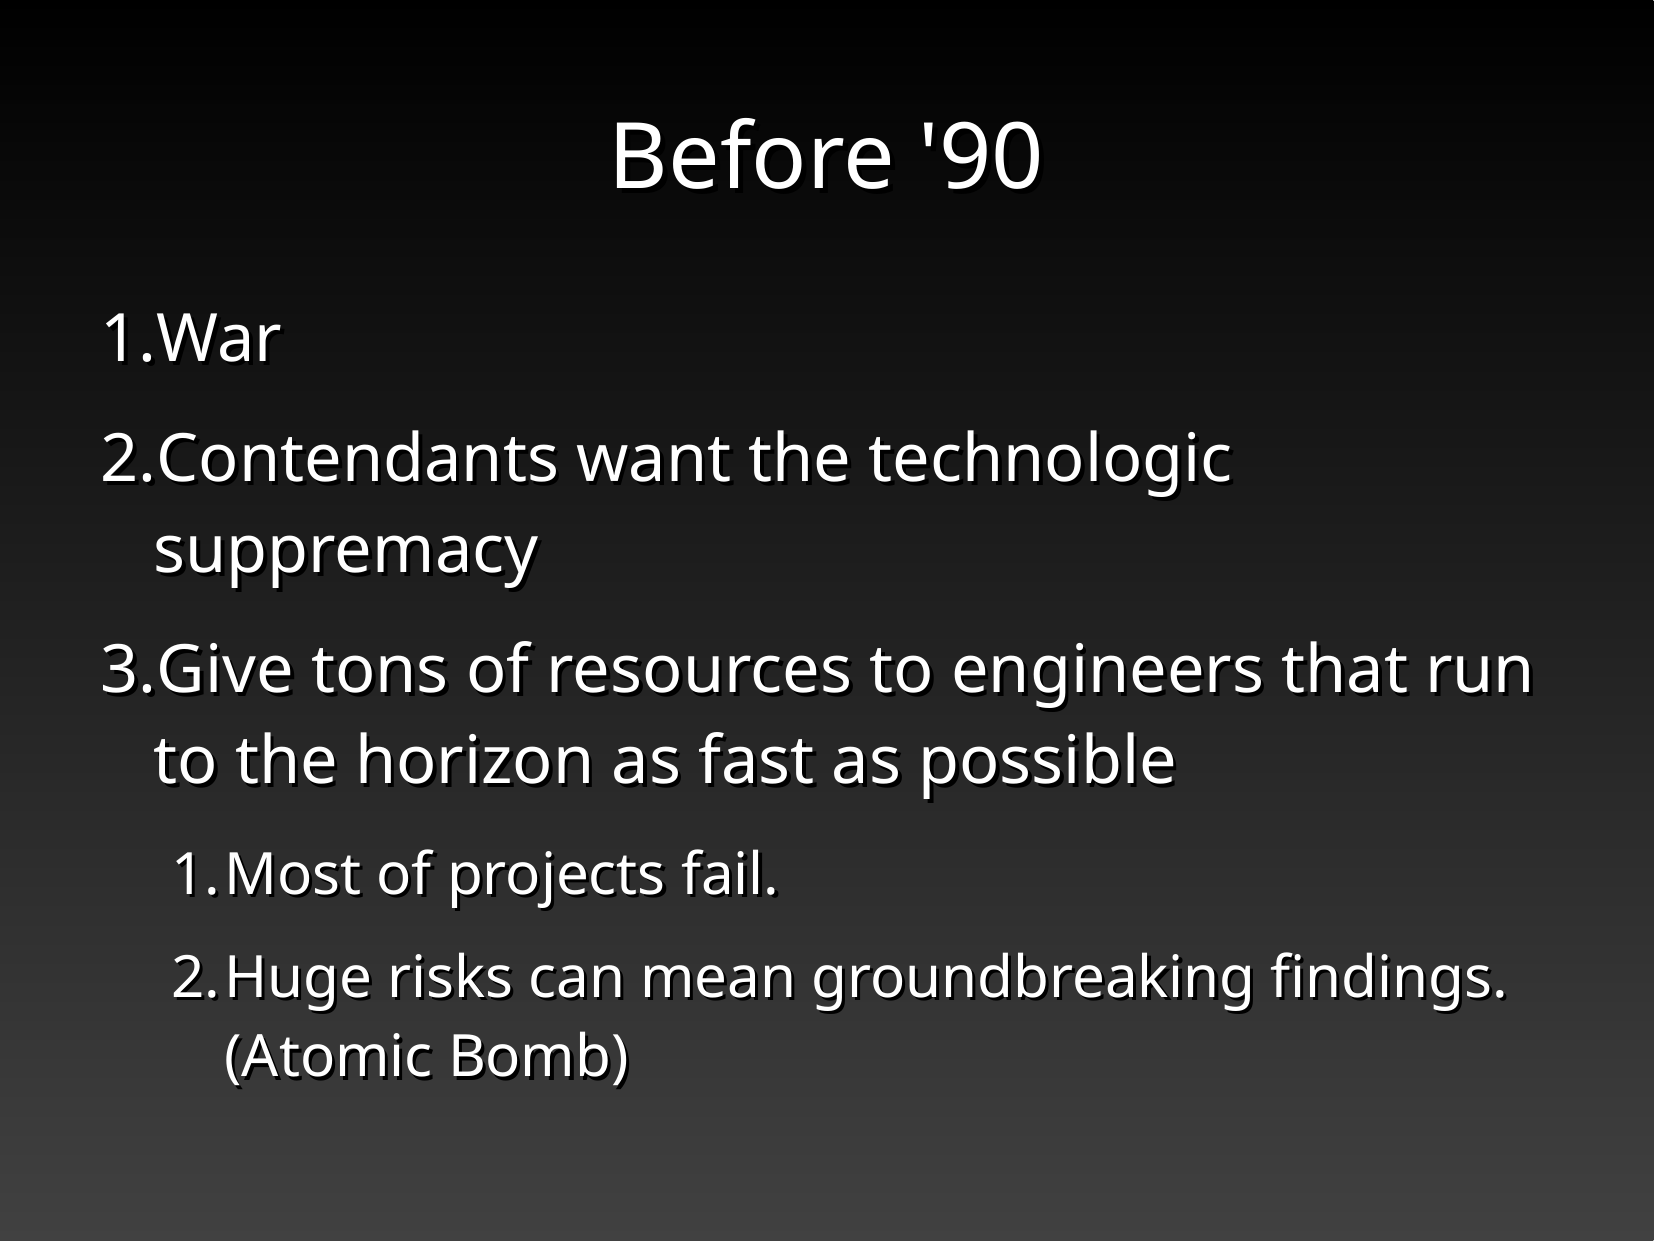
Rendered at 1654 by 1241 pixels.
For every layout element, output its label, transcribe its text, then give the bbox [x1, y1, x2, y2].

title Before '90 [82, 49, 1571, 257]
list War Contendants want the technologic suppremacy Give tons of resources to engineers that run to the horizon as fast as possible Most of projects fail. Huge risks can mean groundbreaking findings. (Atomic Bomb) [82, 290, 1571, 1109]
